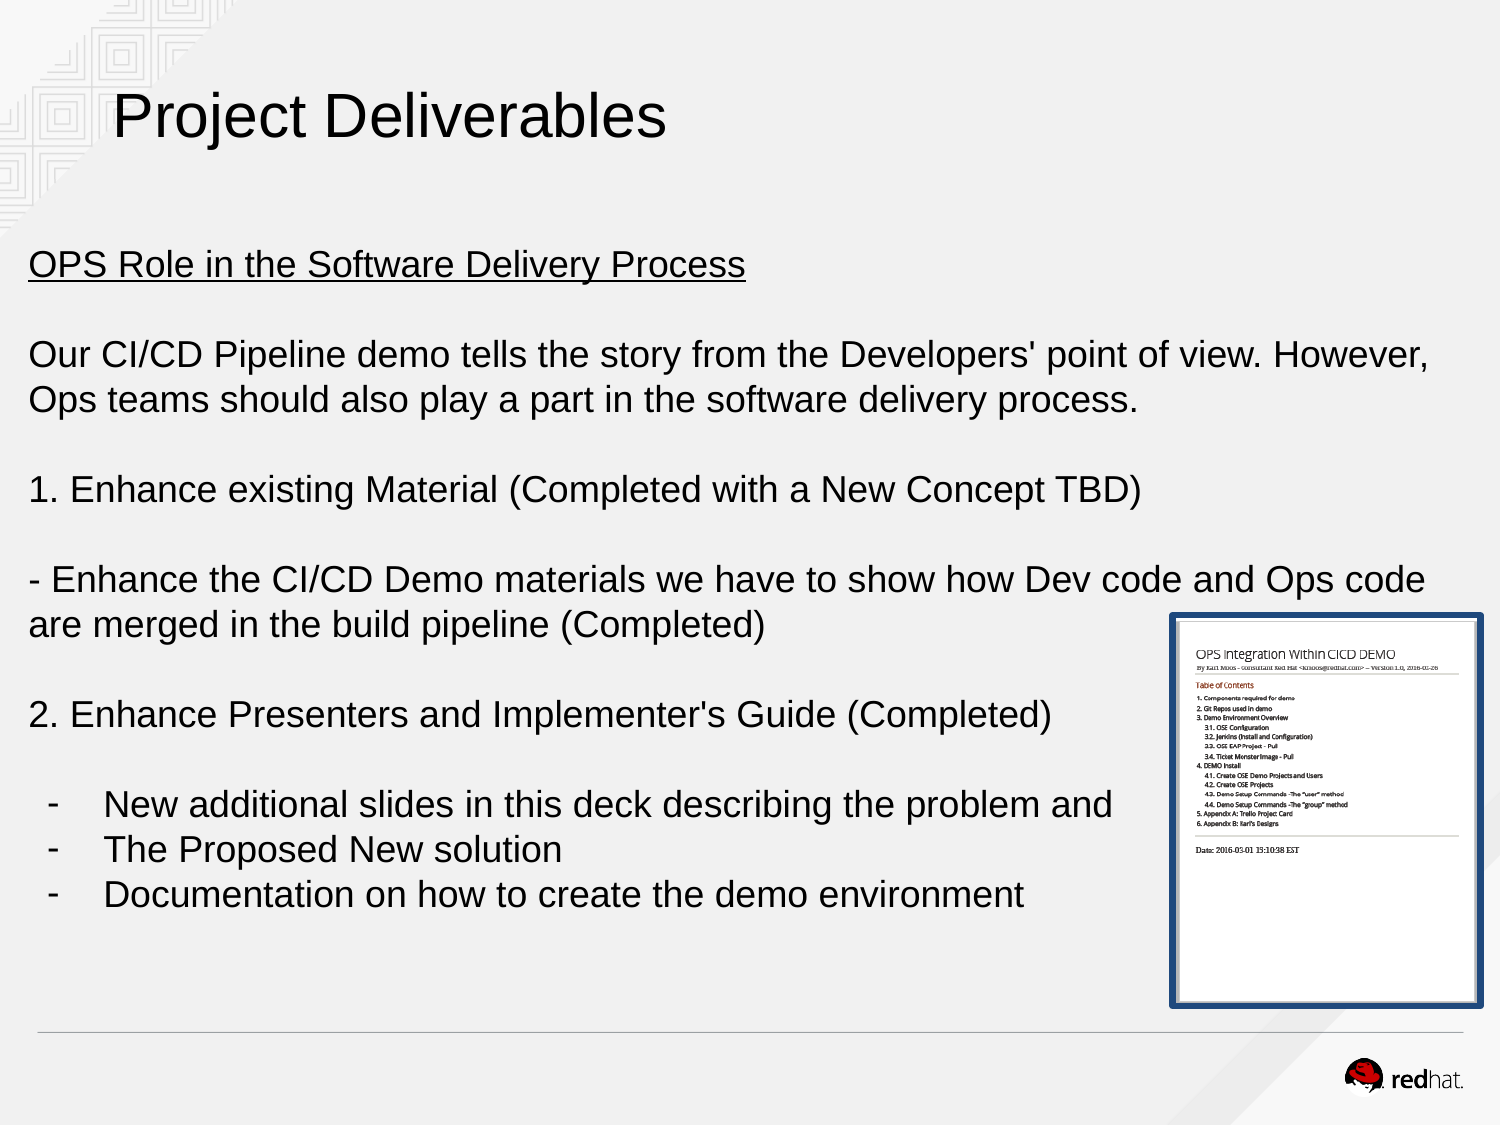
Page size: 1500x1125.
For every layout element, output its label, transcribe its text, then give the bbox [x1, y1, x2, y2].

text_box OPS Role in the Software Delivery Process Our CI/CD Pipeline demo tells the story from the Developers' point of view. However, Ops teams should also play a part in the software delivery process. 1. Enhance existing Material (Completed with a New Concept TBD) - Enhance the CI/CD Demo materials we have to show how Dev code and Ops code are merged in the build pipeline (Completed) 2. Enhance Presenters and Implementer's Guide (Completed) New additional slides in this deck describing the problem and The Proposed New solution Documentation on how to create the demo environment [28, 240, 1432, 1008]
picture [0, 0, 1500, 1125]
text_box Project Deliverables [112, 0, 1388, 225]
